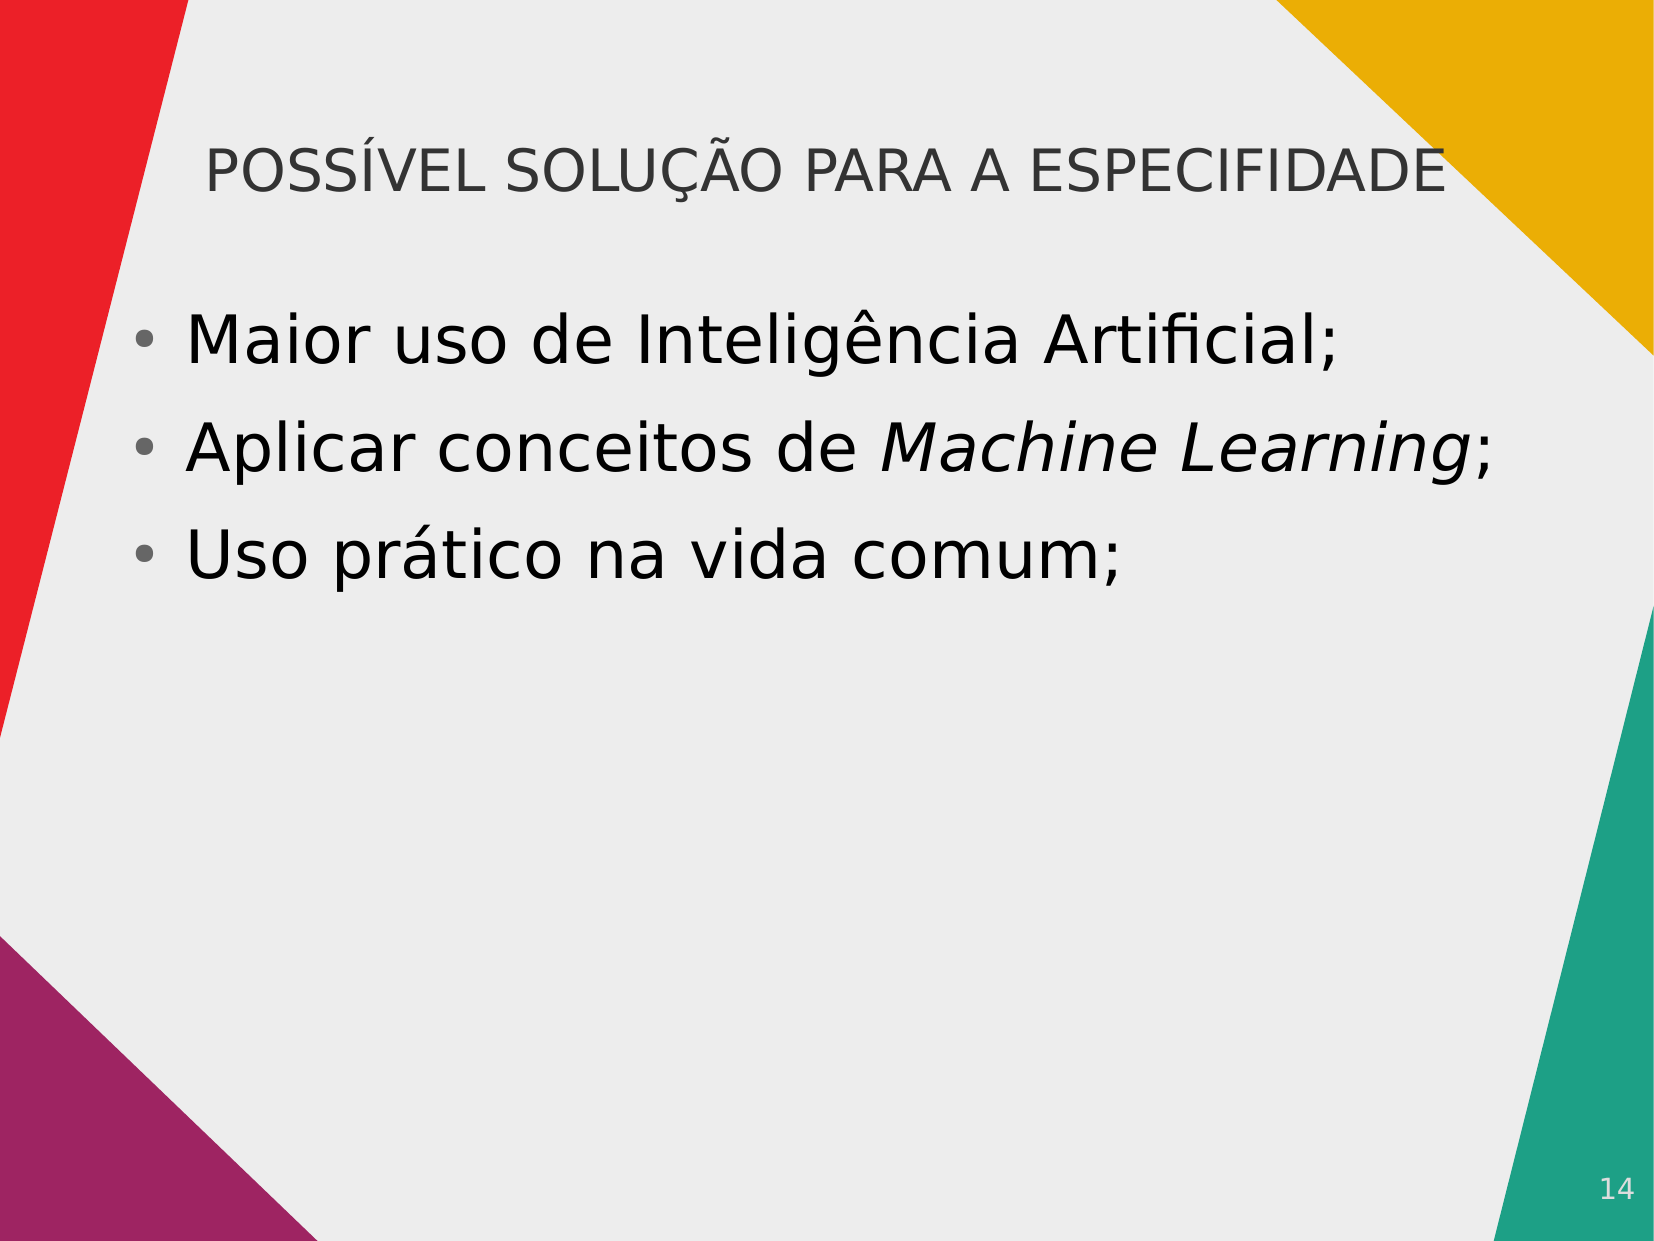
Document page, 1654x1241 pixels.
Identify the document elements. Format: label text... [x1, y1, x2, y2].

title POSSÍVEL SOLUÇÃO PARA A ESPECIFIDADE [114, 73, 1539, 271]
list Maior uso de Inteligência Artificial; Aplicar conceitos de Machine Learning; Uso prático na vida comum; [114, 302, 1539, 1033]
